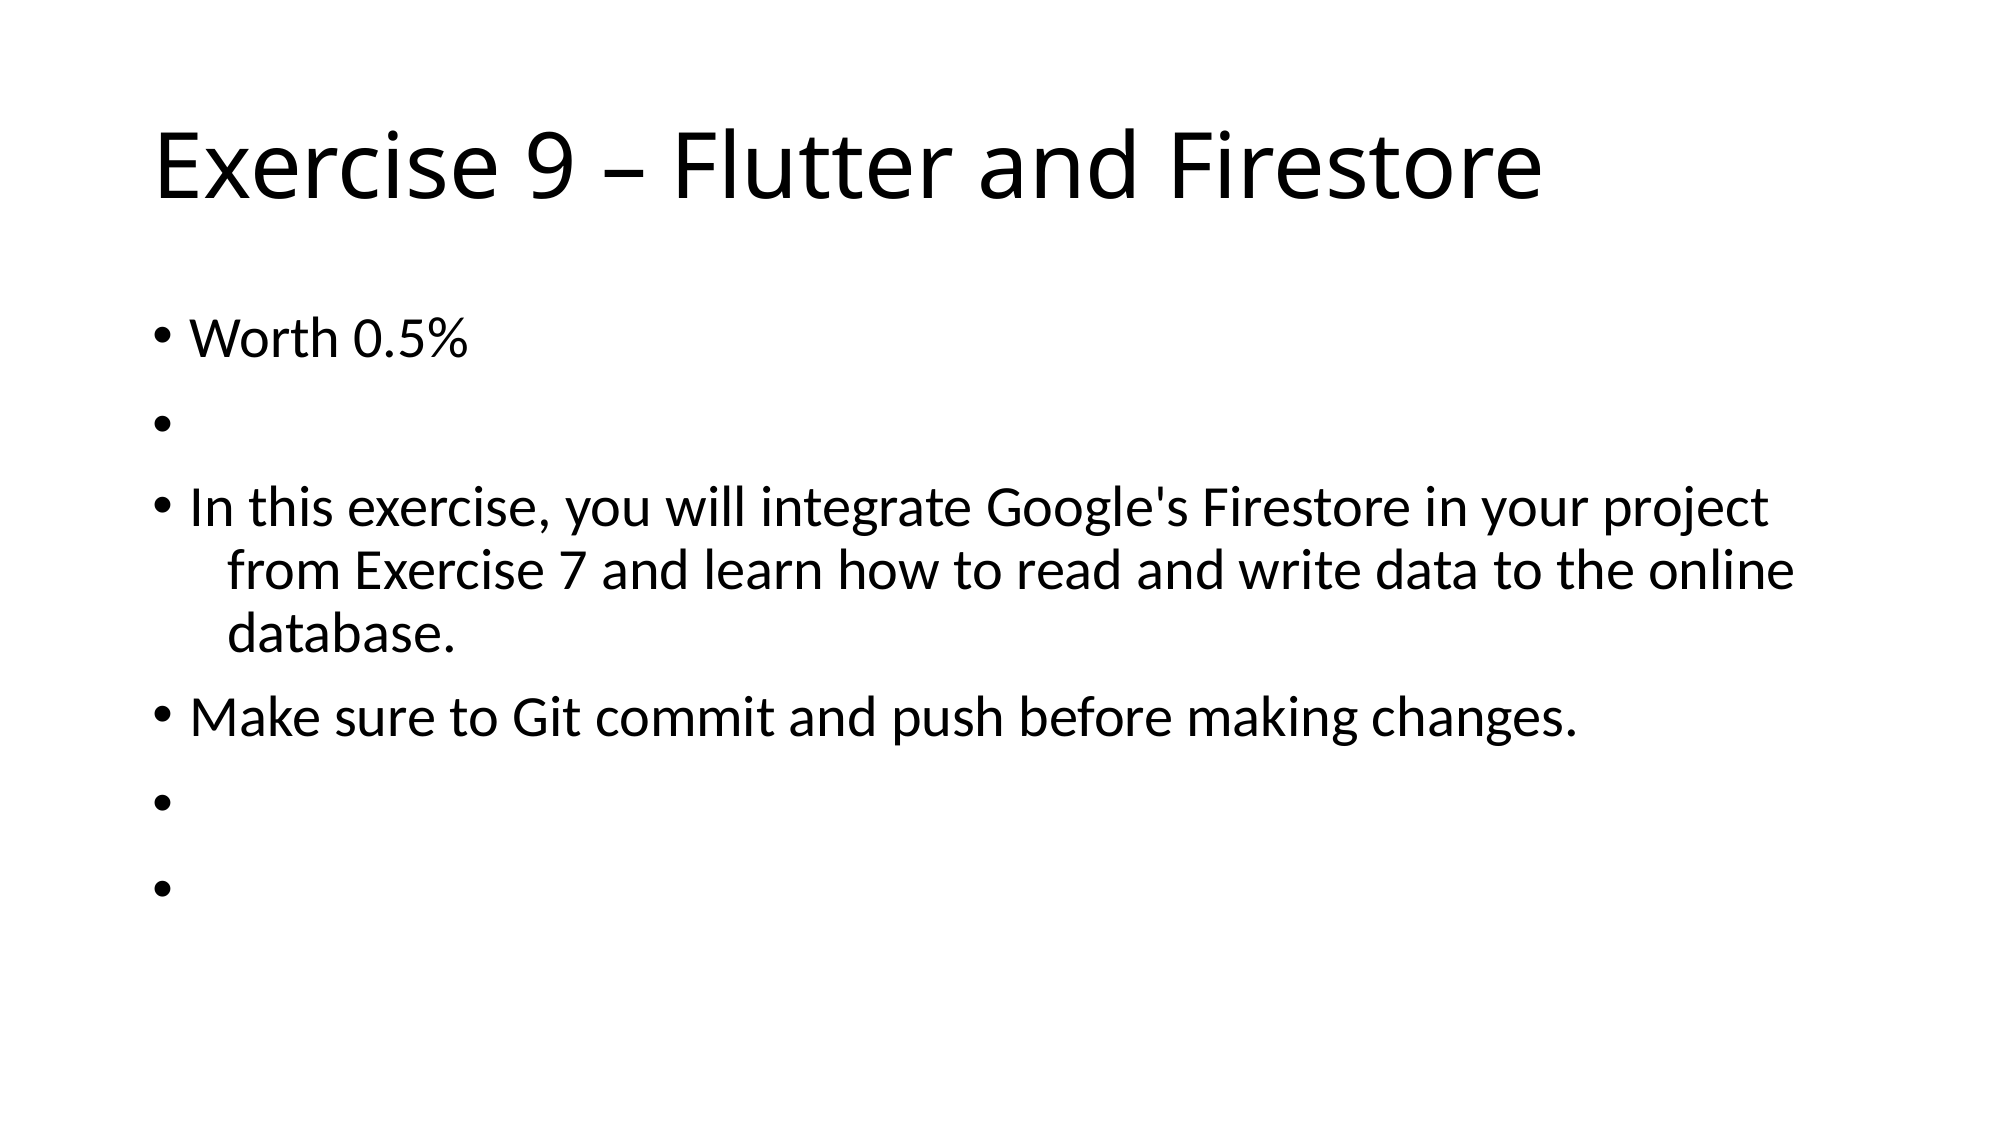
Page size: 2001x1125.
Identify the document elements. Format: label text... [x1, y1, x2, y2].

list Worth 0.5% In this exercise, you will integrate Google's Firestore in your project from Exercise 7 and learn how to read and write data to the online database. Make sure to Git commit and push before making changes. [137, 299, 1863, 1014]
title Exercise 9 – Flutter and Firestore [137, 59, 1863, 278]
